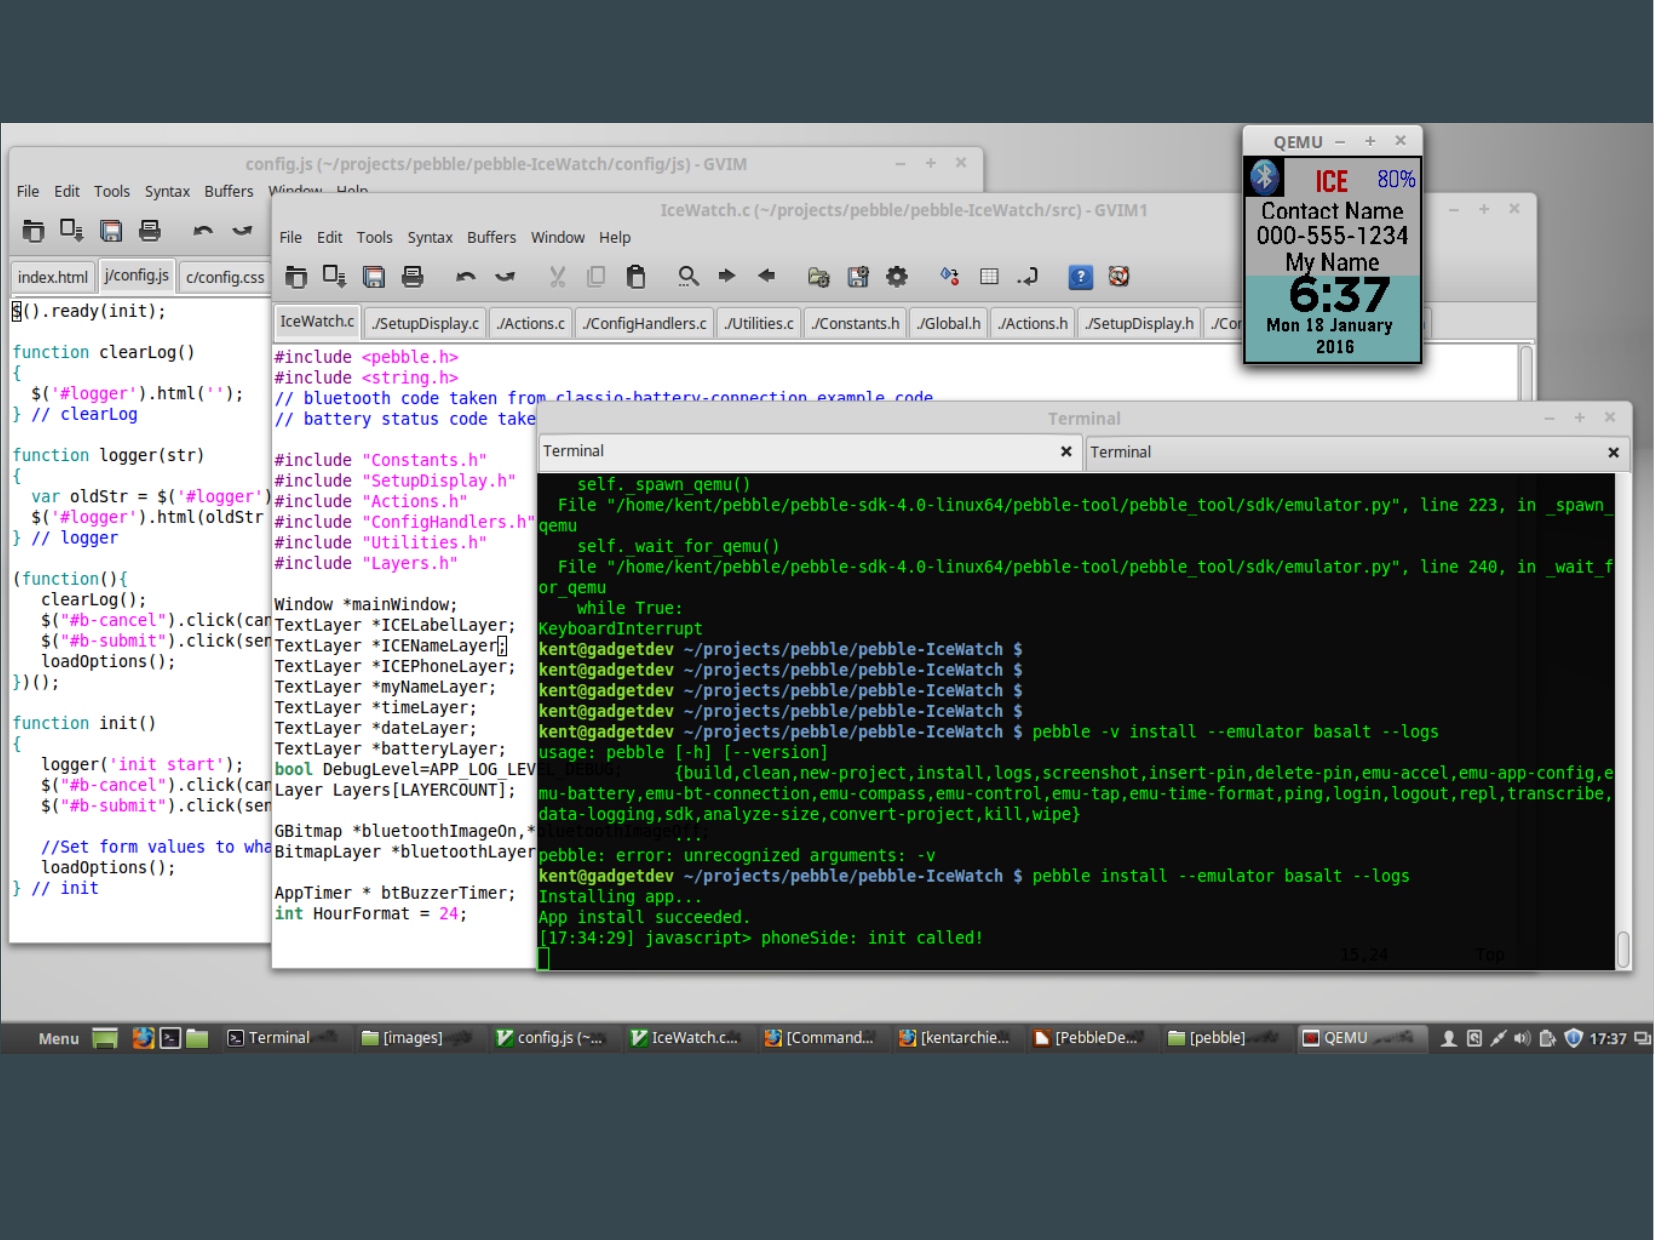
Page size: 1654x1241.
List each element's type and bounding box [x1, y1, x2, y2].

picture [1, 123, 1654, 1054]
